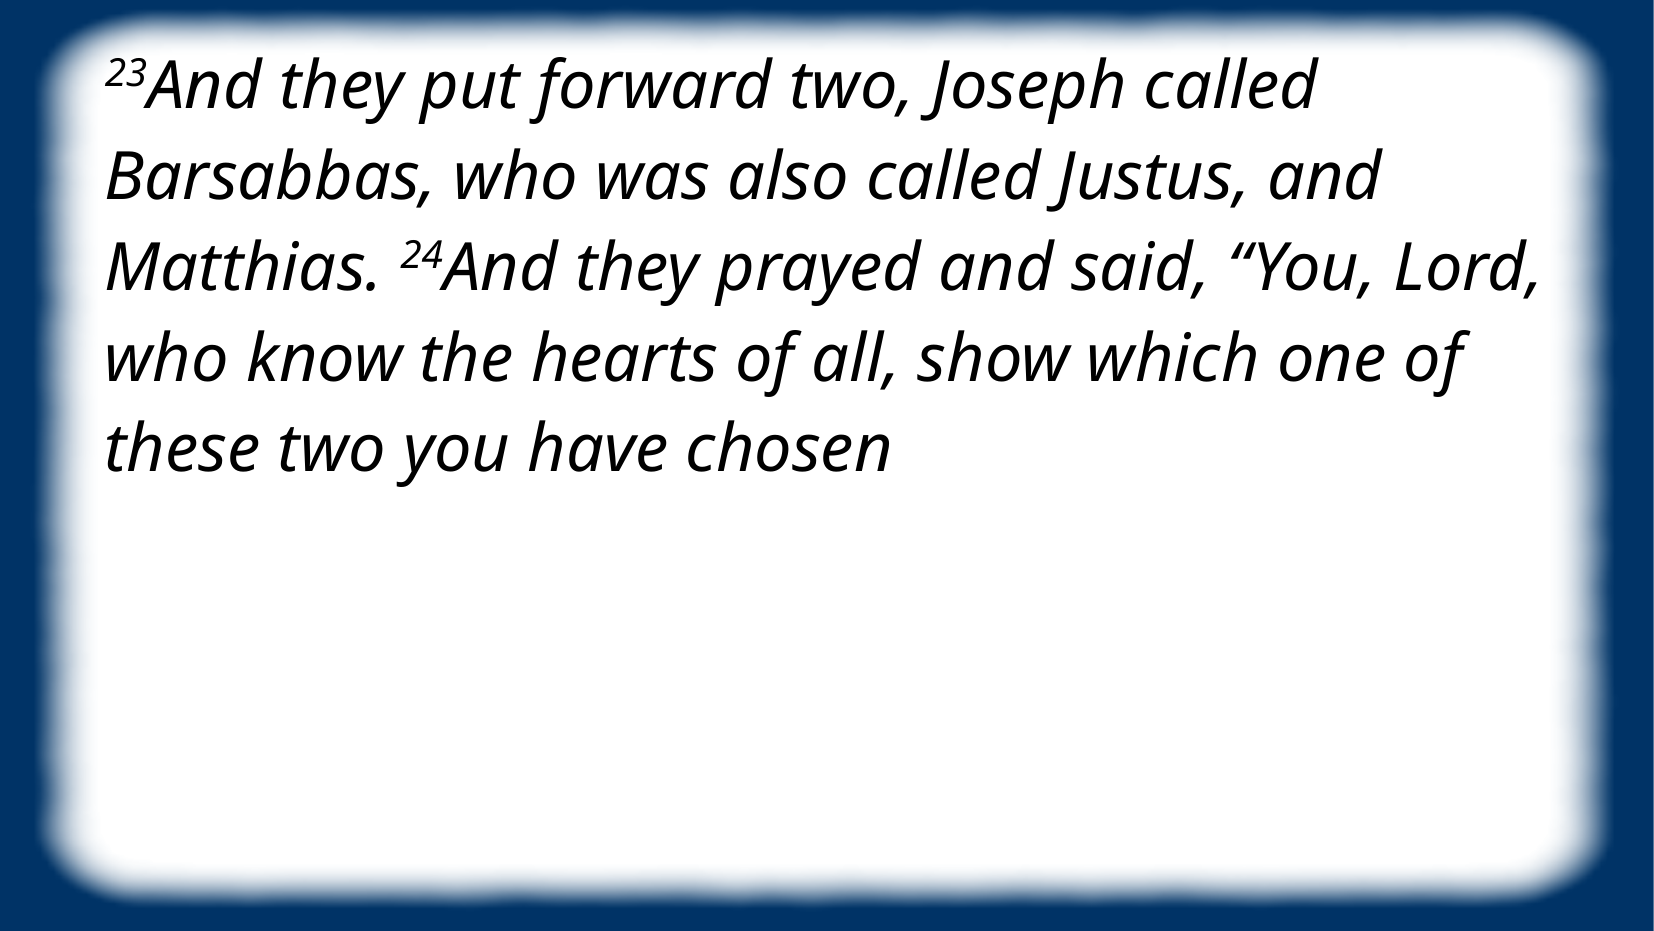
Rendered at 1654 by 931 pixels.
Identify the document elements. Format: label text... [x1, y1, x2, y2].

picture [0, 0, 1654, 931]
text_box 23And they put forward two, Joseph called Barsabbas, who was also called Justus, and Matthias. 24And they prayed and said, “You, Lord, who know the hearts of all, show which one of these two you have chosen [90, 30, 1576, 489]
